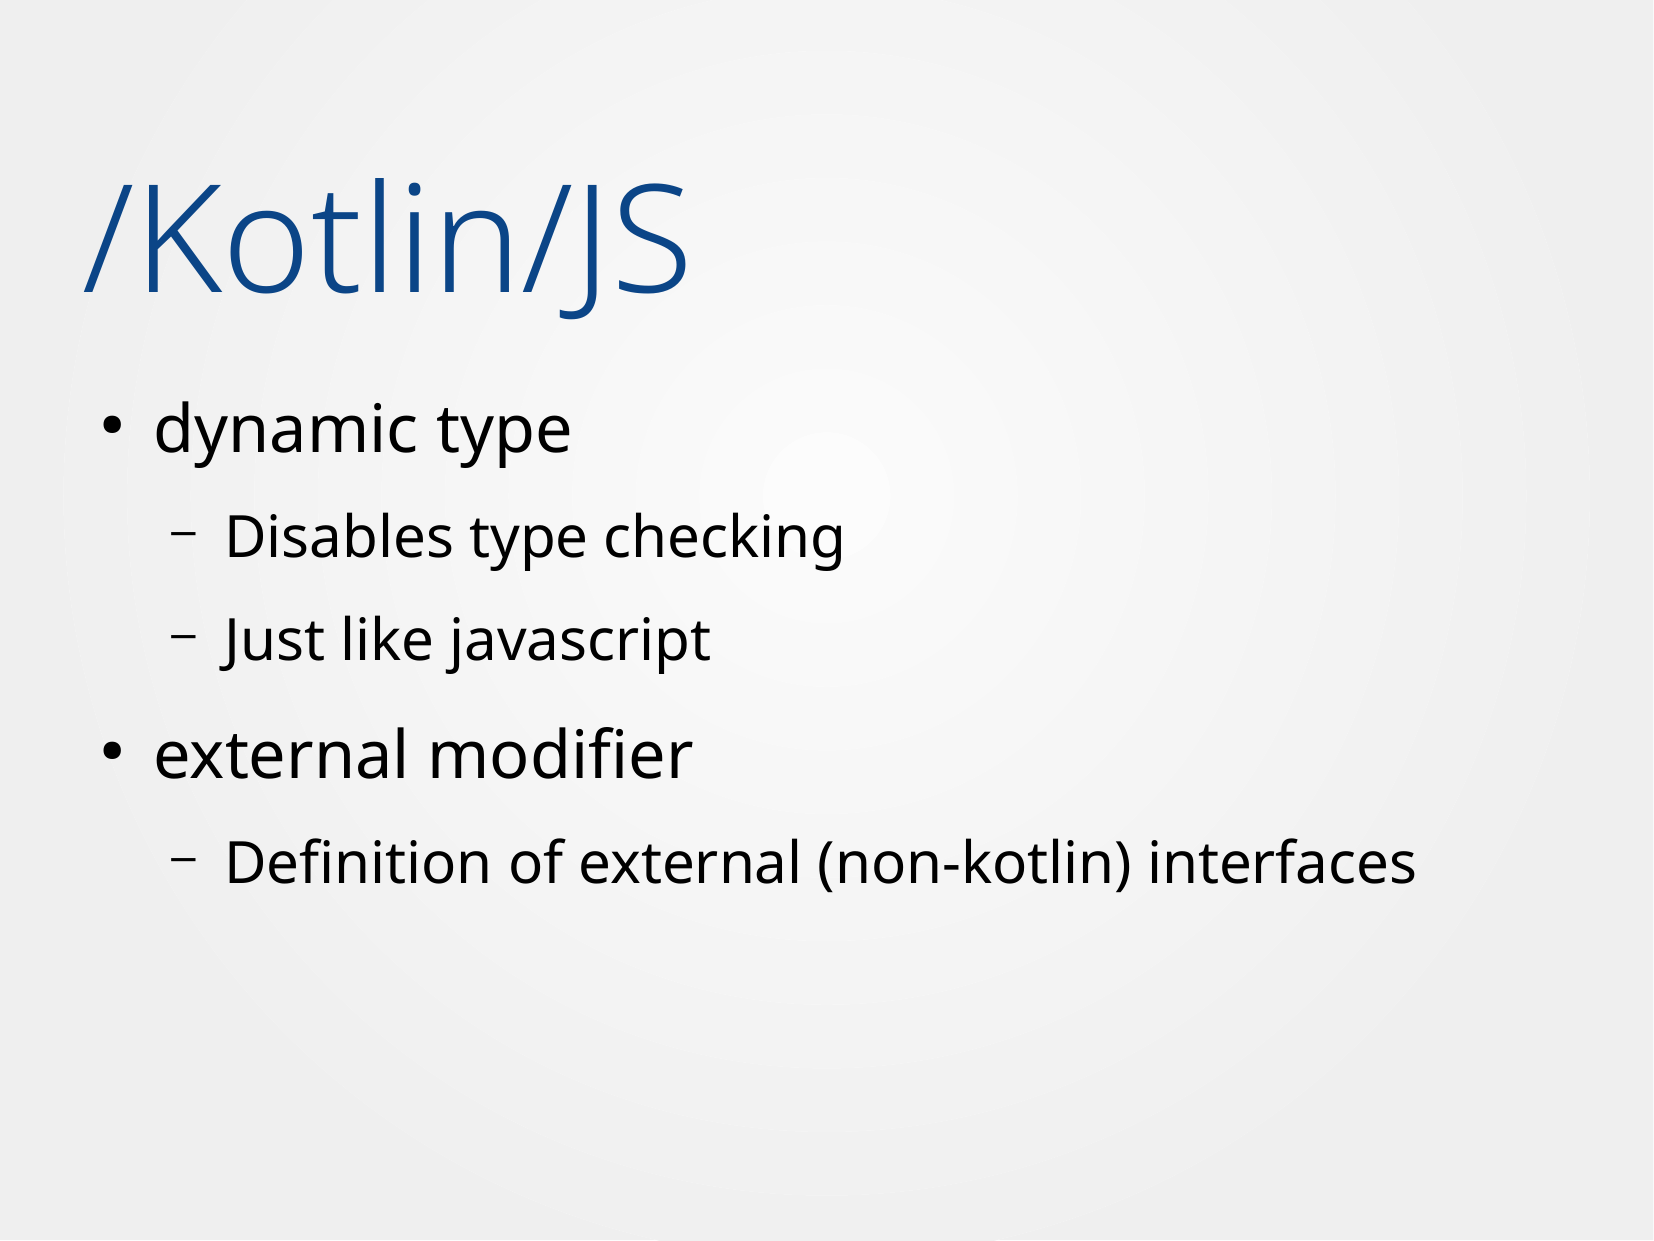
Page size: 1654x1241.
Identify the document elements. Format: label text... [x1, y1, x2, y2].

list dynamic type Disables type checking Just like javascript external modifier Definition of external (non-kotlin) interfaces [82, 380, 1571, 1060]
title /Kotlin/JS [82, 80, 1565, 337]
